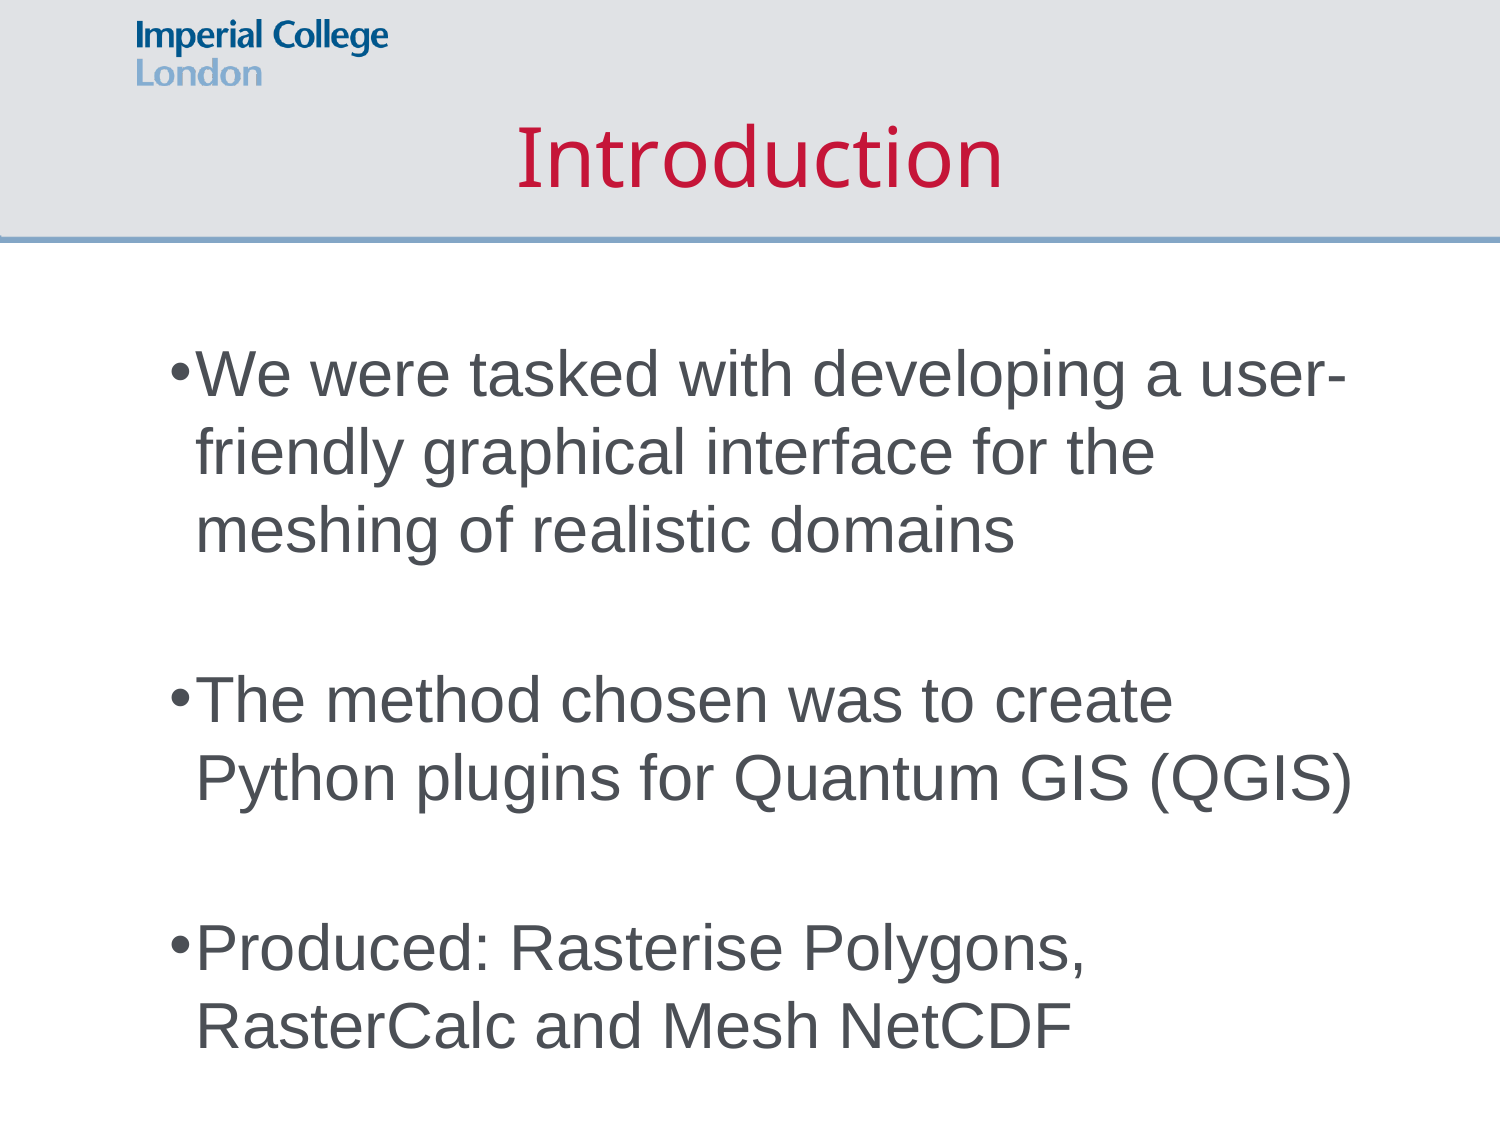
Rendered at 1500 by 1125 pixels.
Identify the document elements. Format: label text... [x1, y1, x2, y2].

list We were tasked with developing a user-friendly graphical interface for the meshing of realistic domains The method chosen was to create Python plugins for Quantum GIS (QGIS) Produced: Rasterise Polygons, RasterCalc and Mesh NetCDF [118, 331, 1376, 1063]
title Introduction [147, 99, 1375, 205]
picture [0, 0, 1500, 243]
